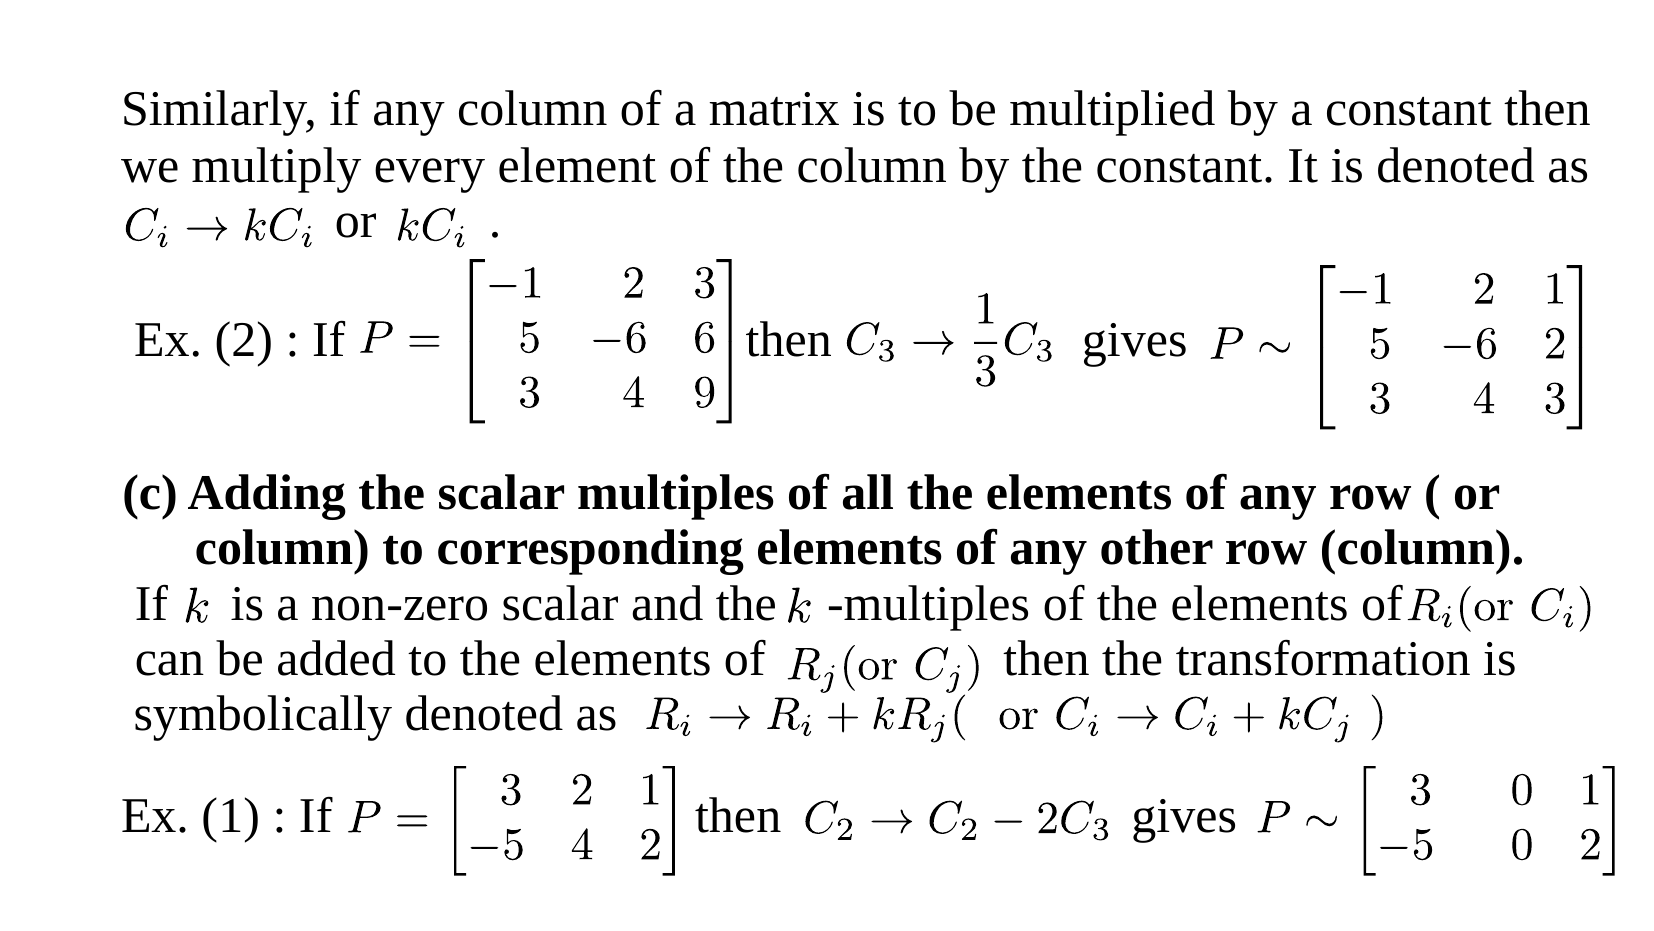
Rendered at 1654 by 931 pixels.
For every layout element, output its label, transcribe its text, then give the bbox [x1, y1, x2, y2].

text_box [1210, 265, 1583, 430]
text_box [805, 800, 1109, 841]
text_box [125, 207, 312, 248]
text_box [787, 587, 811, 623]
text_box [360, 259, 732, 424]
text_box [397, 207, 465, 248]
text_box [846, 292, 1052, 387]
text_box [1407, 585, 1591, 632]
text_box [646, 694, 1383, 743]
text_box [347, 766, 675, 876]
text_box [787, 645, 979, 693]
text_box [1257, 766, 1615, 876]
text_box [185, 587, 209, 623]
subtitle Similarly, if any column of a matrix is to be multiplied by a constant then we multiply every element of the column by the constant. It is denoted as or . Ex. (2) : If then gives (c) Adding the scalar multiples of all the elements of any row ( or column) to corresponding elements of any other row (column). If is a non-zero scalar and the -multiples of the elements of can be added to the elements of then the transformation is symbolically denoted as Ex. (1) : If then gives [47, 41, 1607, 904]
